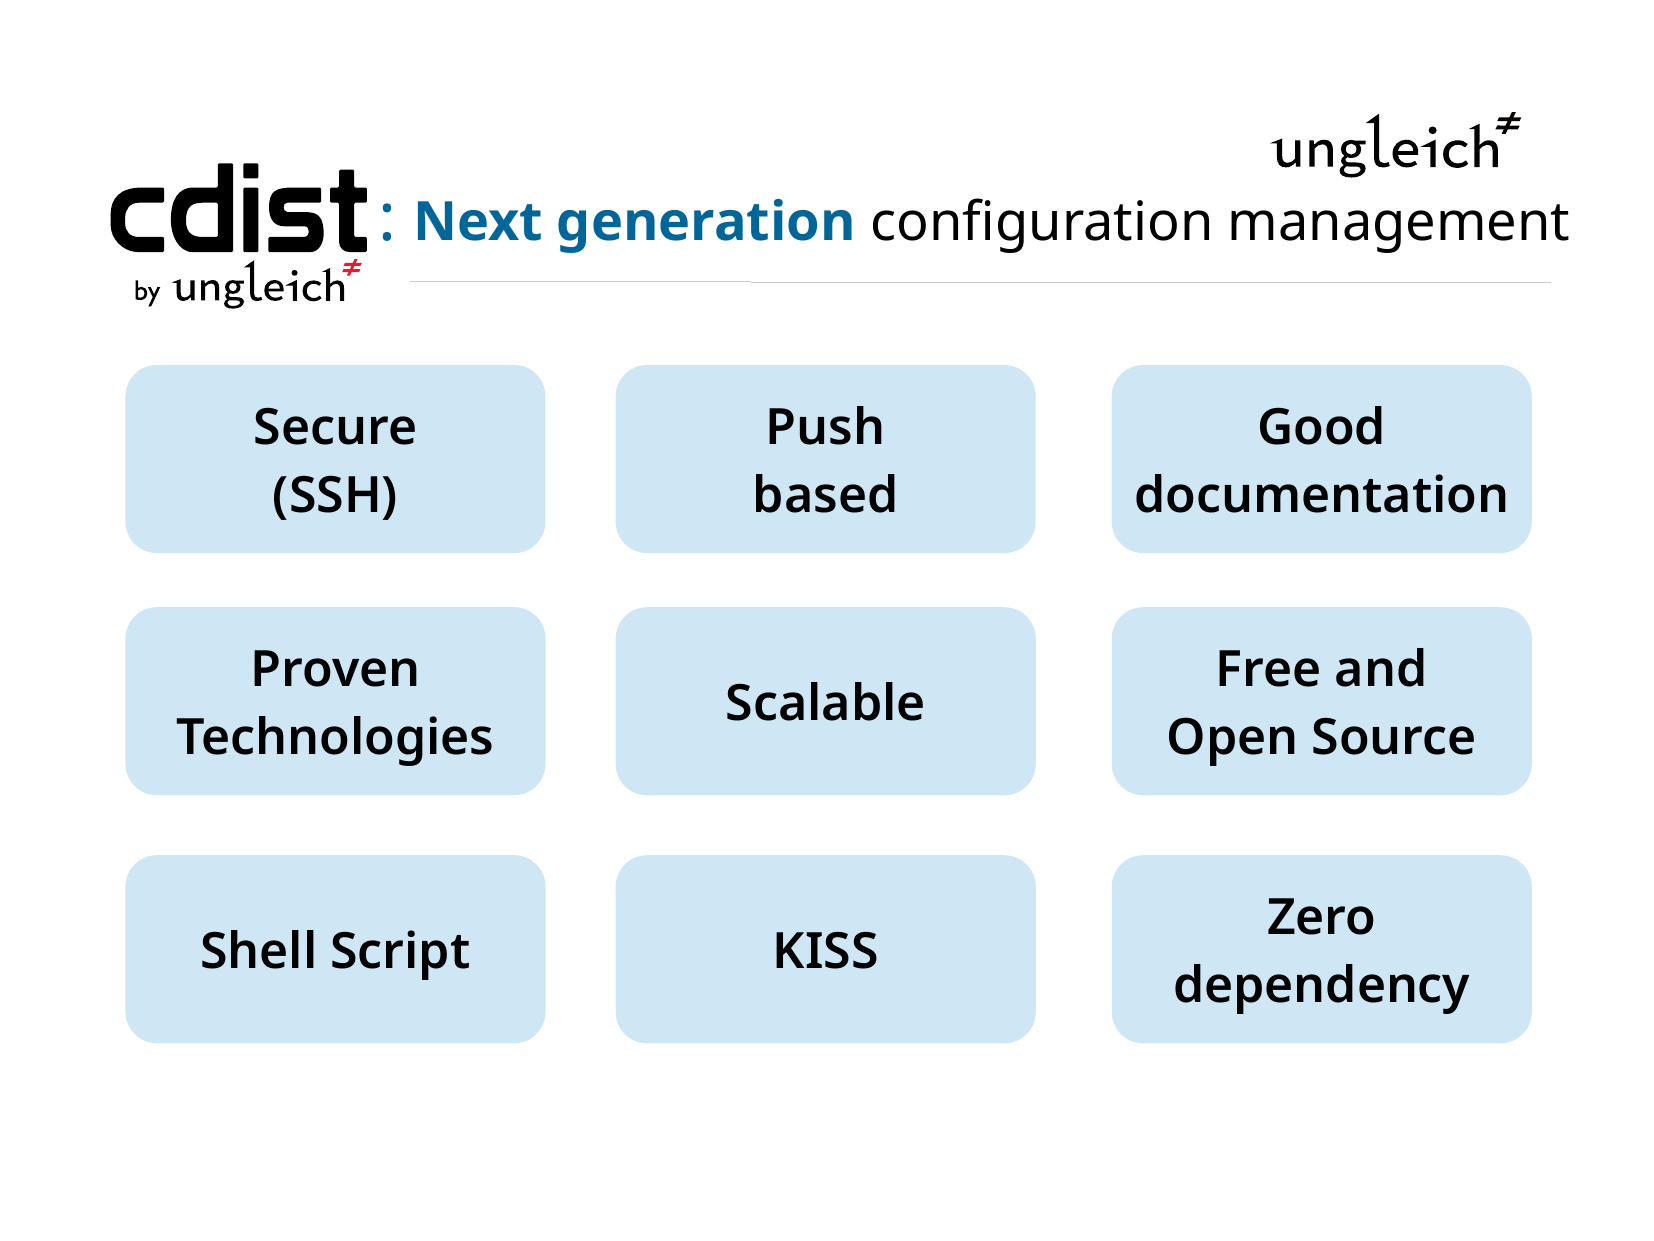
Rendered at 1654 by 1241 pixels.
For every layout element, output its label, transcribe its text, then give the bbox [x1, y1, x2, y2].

text_box KISS [615, 855, 1036, 1044]
text_box Secure (SSH) [125, 364, 546, 554]
text_box Shell Script [125, 855, 546, 1044]
text_box Zero dependency [1111, 855, 1532, 1044]
picture [105, 128, 379, 322]
text_box Proven Technologies [125, 607, 546, 796]
text_box Scalable [615, 607, 1036, 796]
text_box Good documentation [1111, 365, 1532, 554]
title : Next generation configuration management [309, 65, 1654, 273]
text_box Free and Open Source [1111, 607, 1532, 796]
text_box Push based [615, 365, 1036, 554]
text_box Good documentation [526, 588, 941, 809]
